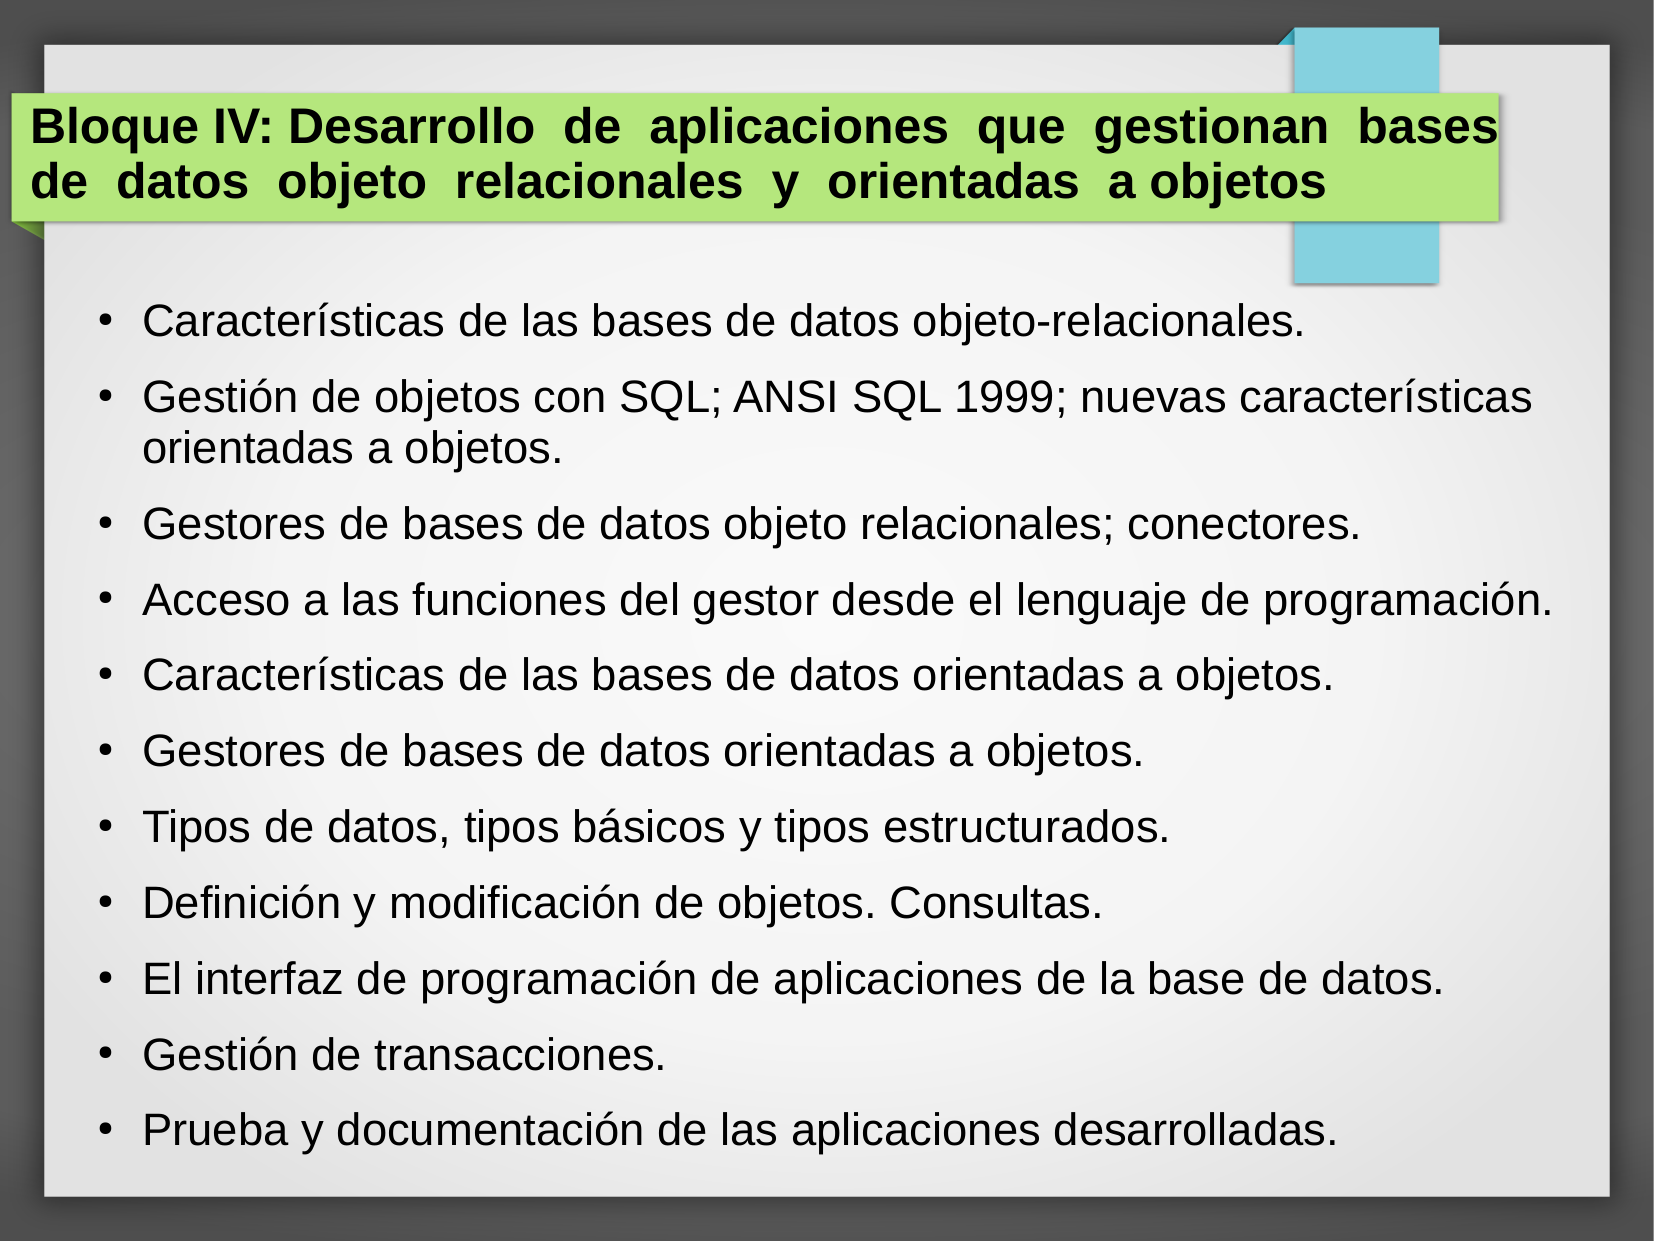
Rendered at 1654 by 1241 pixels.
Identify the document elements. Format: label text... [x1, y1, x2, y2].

title Bloque IV: Desarrollo de aplicaciones que gestionan bases de datos objeto relacionales y orientadas a objetos [30, 0, 1516, 352]
list Características de las bases de datos objeto-relacionales. Gestión de objetos con SQL; ANSI SQL 1999; nuevas características orientadas a objetos. Gestores de bases de datos objeto relacionales; conectores. Acceso a las funciones del gestor desde el lenguaje de programación. Características de las bases de datos orientadas a objetos. Gestores de bases de datos orientadas a objetos. Tipos de datos, tipos básicos y tipos estructurados. Definición y modificación de objetos. Consultas. El interfaz de programación de aplicaciones de la base de datos. Gestión de transacciones. Prueba y documentación de las aplicaciones desarrolladas. [82, 295, 1571, 1171]
picture [0, 0, 1654, 1241]
